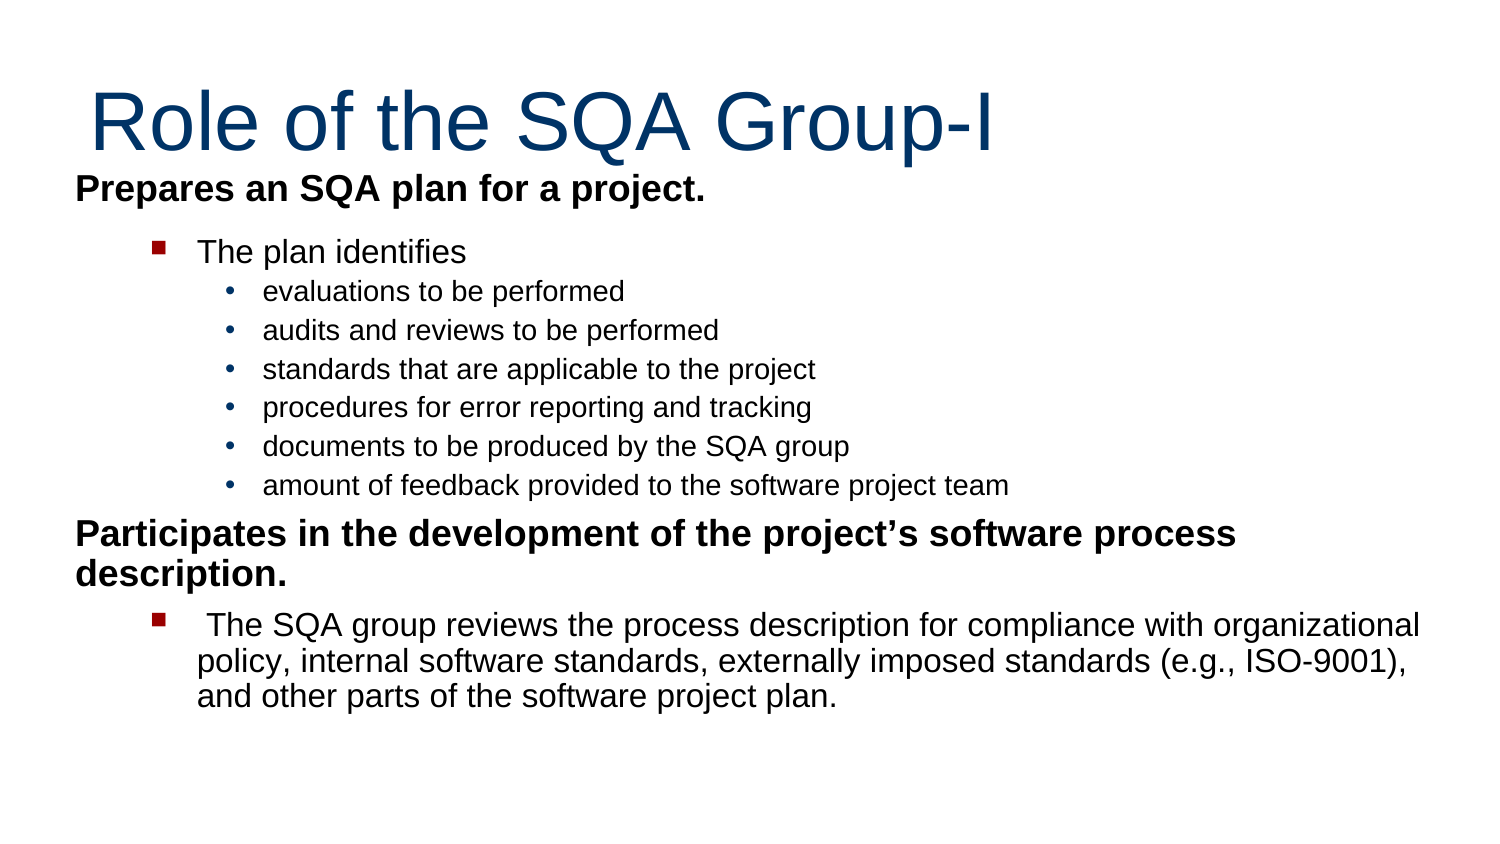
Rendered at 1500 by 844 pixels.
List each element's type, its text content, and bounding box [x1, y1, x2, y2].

subtitle Prepares an SQA plan for a project. The plan identifies evaluations to be performed audits and reviews to be performed standards that are applicable to the project procedures for error reporting and tracking documents to be produced by the SQA group amount of feedback provided to the software project team Participates in the development of the project’s software process description. The SQA group reviews the process description for compliance with organizational policy, internal software standards, externally imposed standards (e.g., ISO-9001), and other parts of the software project plan. [75, 169, 1425, 716]
title Role of the SQA Group-I [75, 33, 1425, 169]
